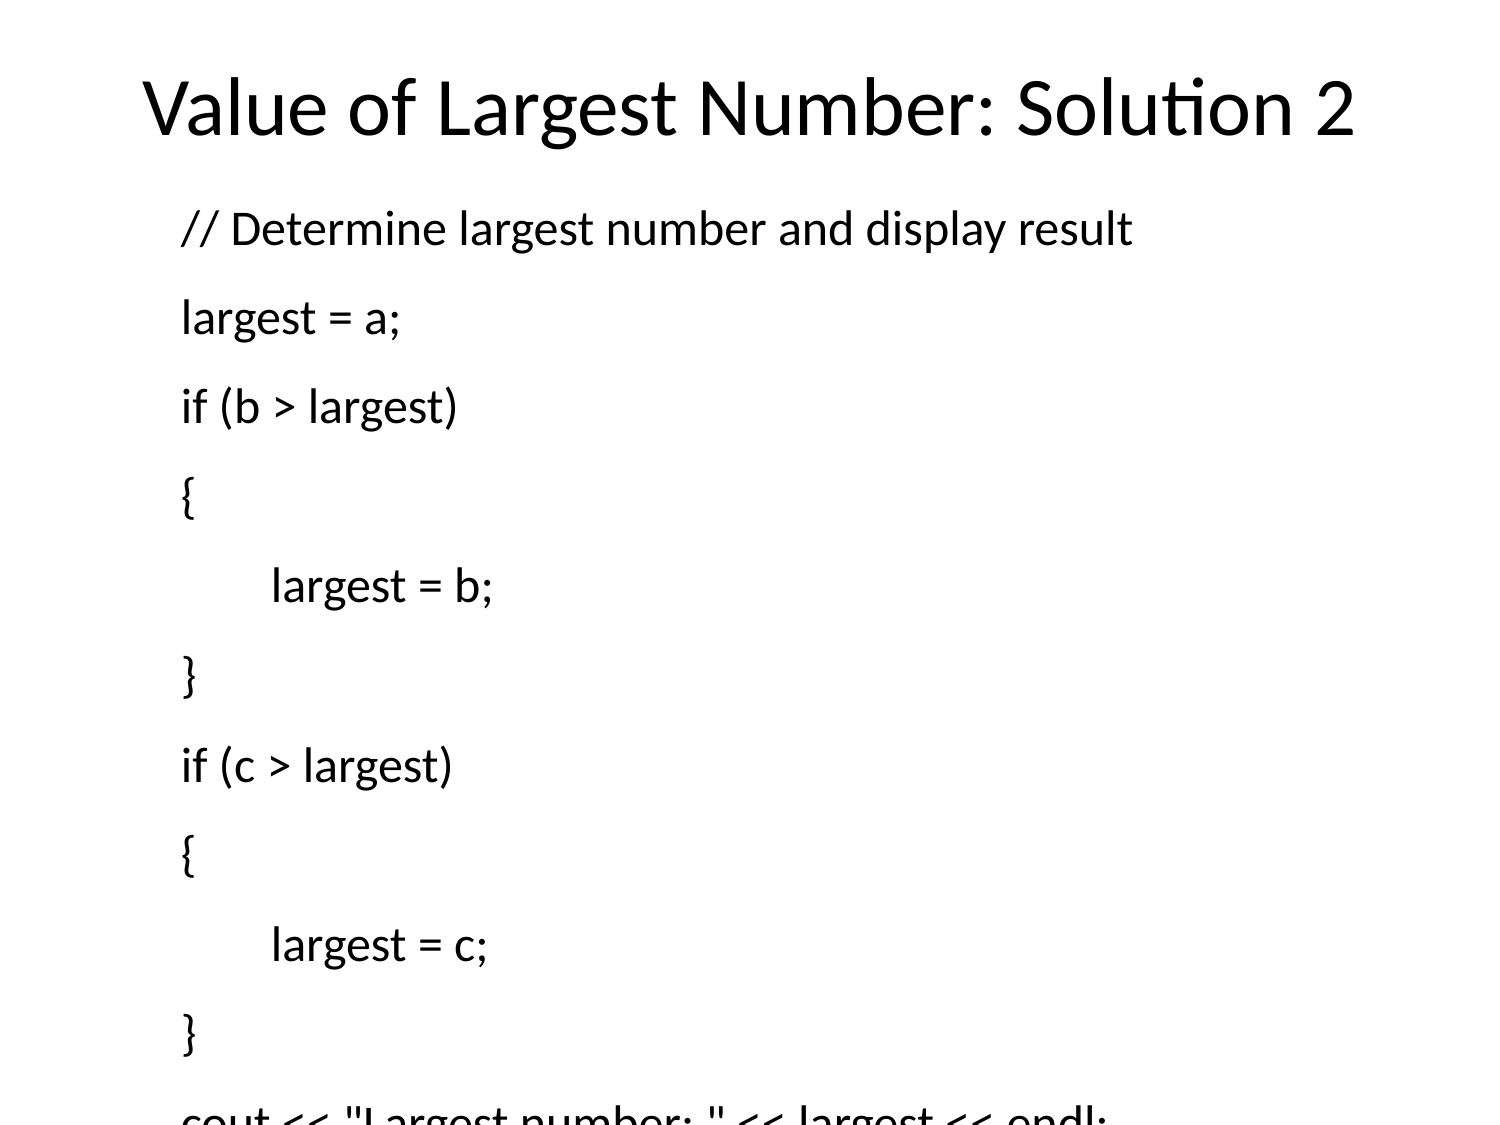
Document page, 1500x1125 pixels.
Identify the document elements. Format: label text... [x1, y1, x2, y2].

list // Determine largest number and display result largest = a; if (b > largest) { largest = b; } if (c > largest) { largest = c; } cout << "Largest number: " << largest << endl; system("pause"); return 0; } [76, 187, 1451, 1100]
title Value of Largest Number: Solution 2 [75, 45, 1425, 175]
